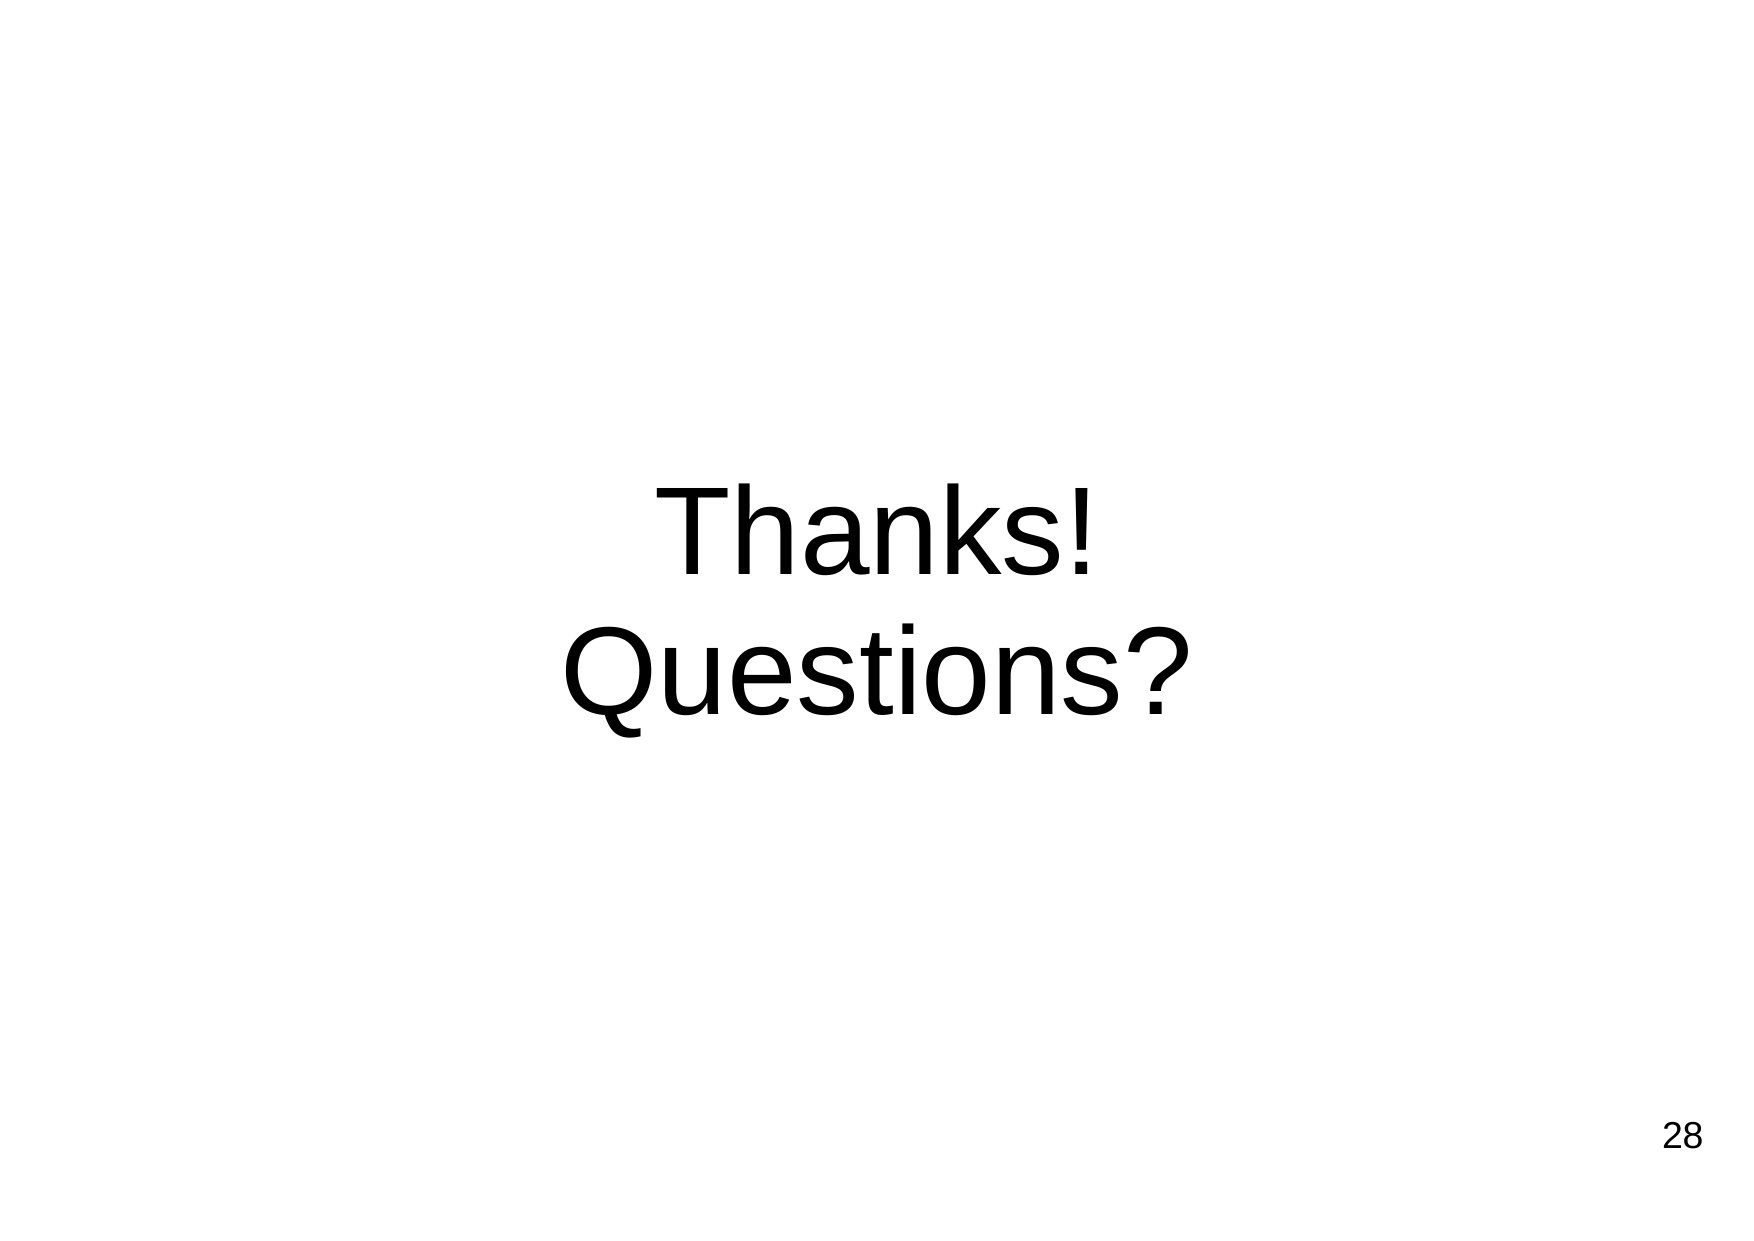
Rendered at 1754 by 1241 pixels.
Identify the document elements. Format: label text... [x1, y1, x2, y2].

title Thanks! Questions? [87, 279, 1667, 923]
text_box <number> [1447, 1106, 1719, 1201]
